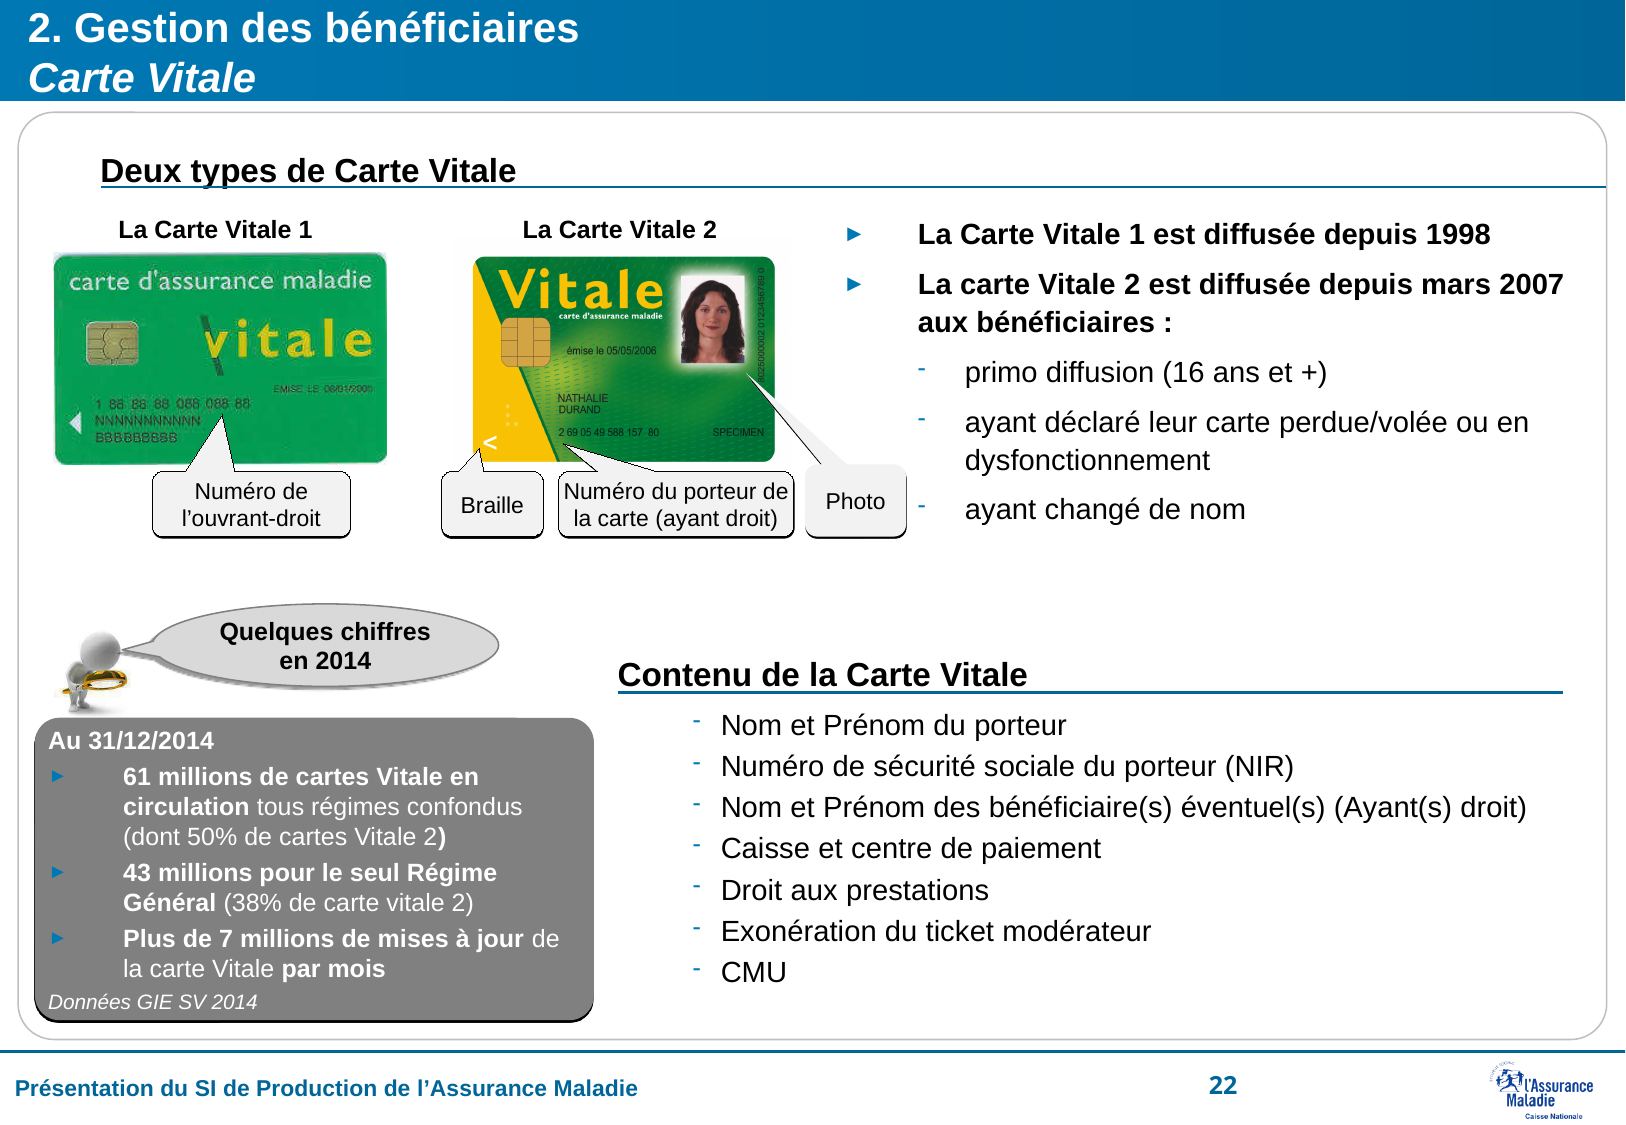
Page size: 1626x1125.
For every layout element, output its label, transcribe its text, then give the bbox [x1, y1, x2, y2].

picture [53, 252, 387, 465]
text_box La Carte Vitale 2 [507, 205, 740, 251]
title 2. Gestion des bénéficiaires Carte Vitale [12, 3, 1595, 99]
text_box La Carte Vitale 1 [103, 205, 335, 251]
text_box Au 31/12/2014 61 millions de cartes Vitale en circulation tous régimes confondus (dont 50% de cartes Vitale 2) 43 millions pour le seul Régime Général (38% de carte vitale 2) Plus de 7 millions de mises à jour de la carte Vitale par mois Données GIE SV 2014 [34, 717, 594, 1021]
text_box Braille [441, 448, 544, 537]
text_box Deux types de Carte Vitale [100, 149, 1607, 190]
text_box Quelques chiffres en 2014 [122, 603, 499, 687]
text_box Numéro de l’ouvrant-droit [152, 414, 351, 537]
text_box Numéro du porteur de la carte (ayant droit) [558, 443, 794, 537]
picture [54, 622, 135, 718]
picture [453, 236, 790, 481]
text_box Photo [746, 372, 907, 537]
text_box La Carte Vitale 1 est diffusée depuis 1998 La carte Vitale 2 est diffusée depuis mars 2007 aux bénéficiaires : primo diffusion (16 ans et +) ayant déclaré leur carte perdue/volée ou en dysfonctionnement ayant changé de nom [828, 205, 1625, 534]
text_box Contenu de la Carte Vitale Nom et Prénom du porteur Numéro de sécurité sociale du porteur (NIR) Nom et Prénom des bénéficiaire(s) éventuel(s) (Ayant(s) droit) Caisse et centre de paiement Droit aux prestations Exonération du ticket modérateur CMU [617, 653, 1580, 1033]
picture [1484, 1056, 1595, 1120]
